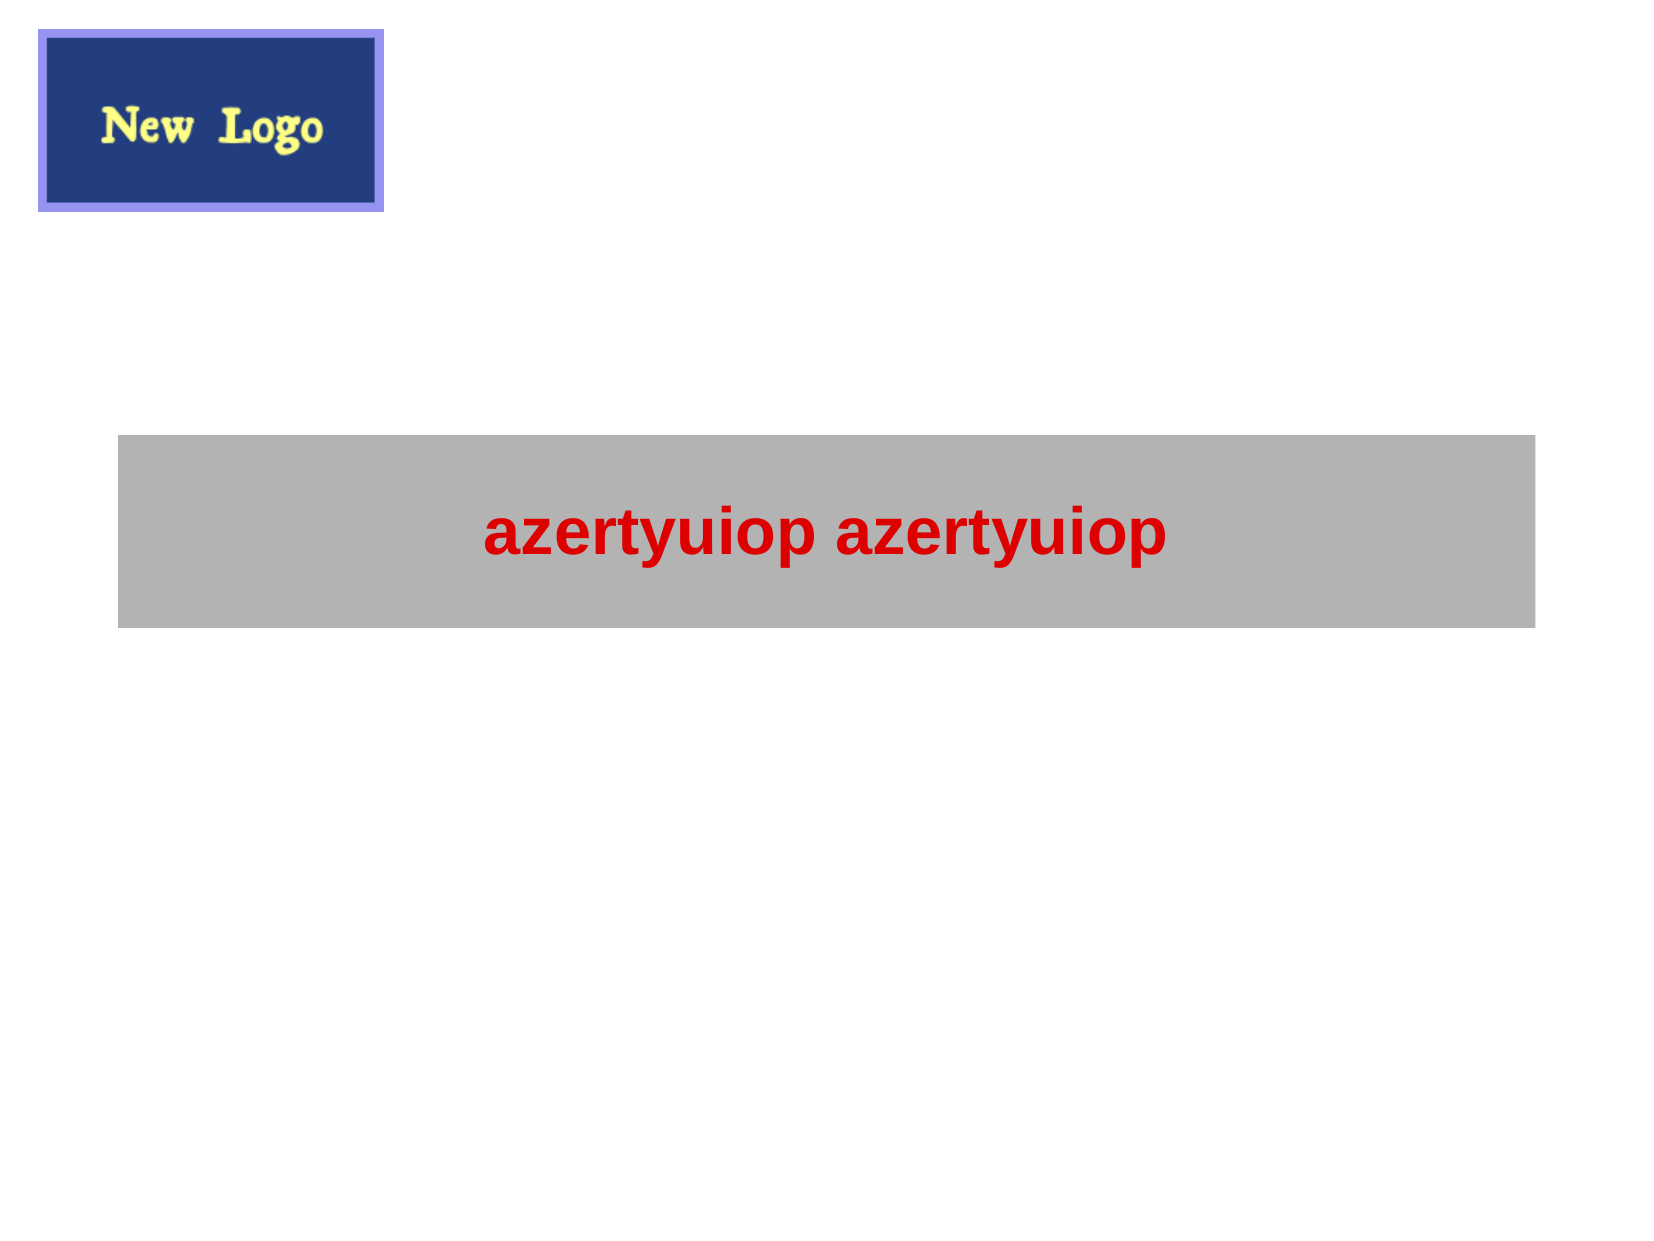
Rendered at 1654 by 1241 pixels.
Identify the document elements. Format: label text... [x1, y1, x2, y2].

text_box azertyuiop azertyuiop [118, 435, 1536, 628]
picture [38, 29, 384, 212]
